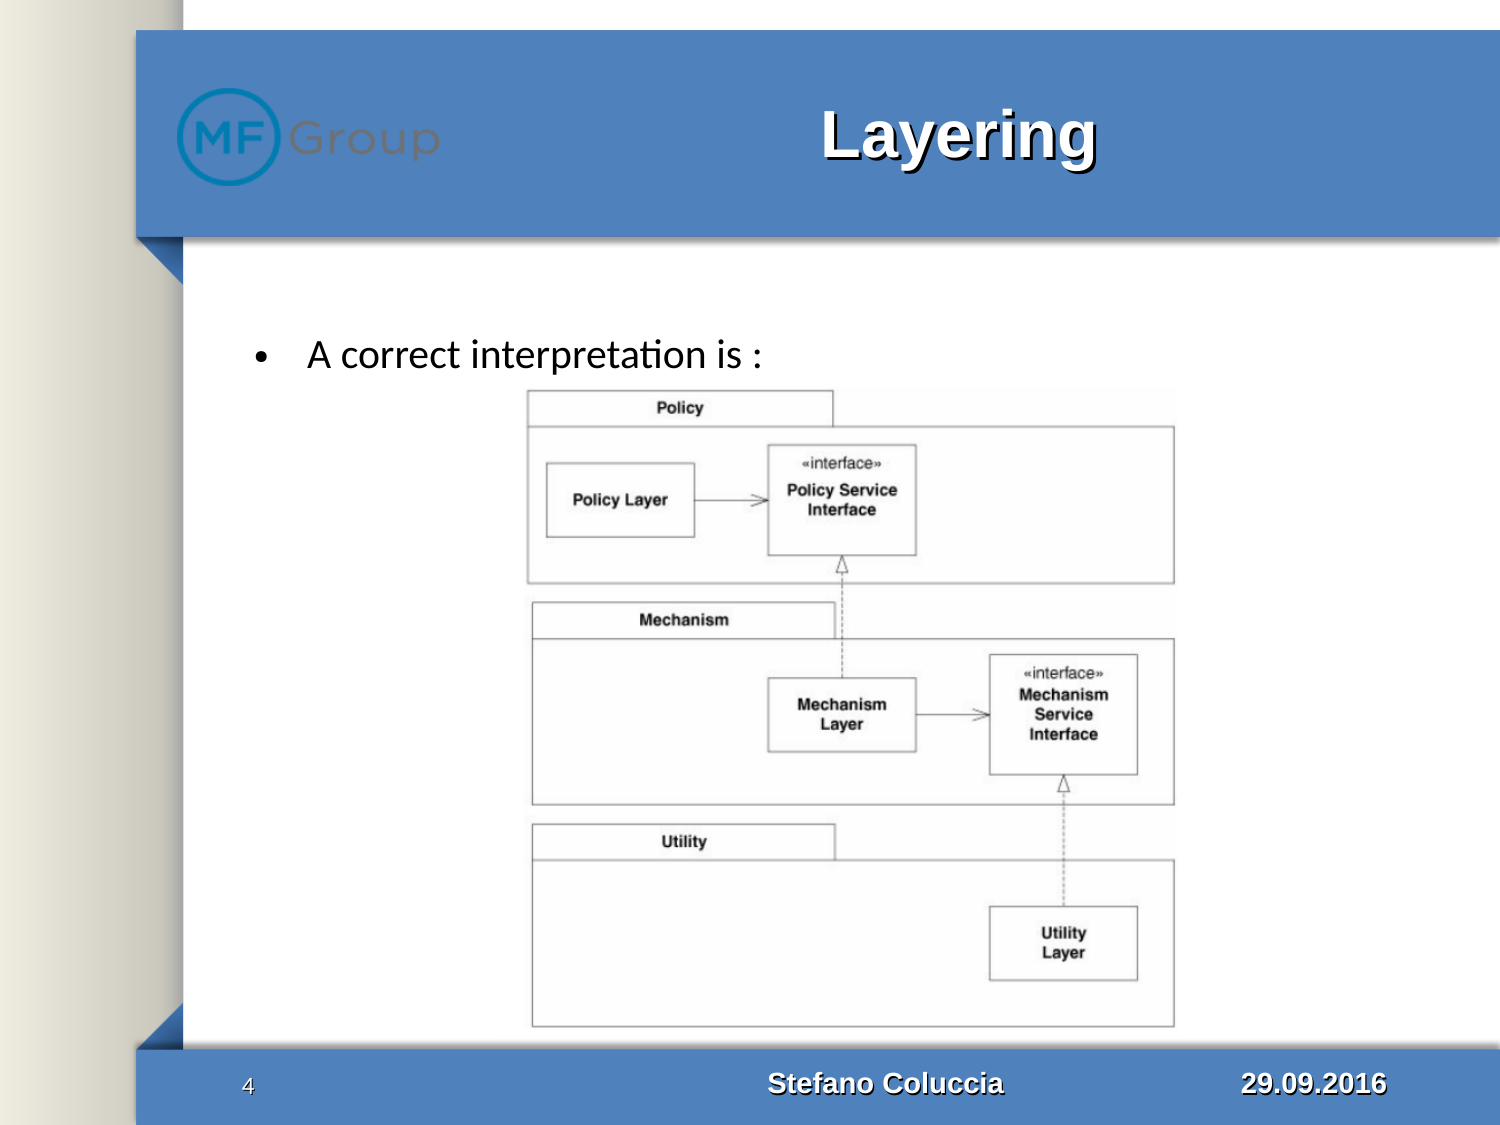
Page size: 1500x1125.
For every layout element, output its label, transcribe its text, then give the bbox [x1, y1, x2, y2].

title Stefano Coluccia [738, 1062, 1034, 1105]
picture [0, 0, 1500, 1125]
title Layering [472, 57, 1447, 211]
title 29.09.2016 [1151, 1062, 1477, 1105]
list A correct interpretation is : [236, 265, 1453, 979]
